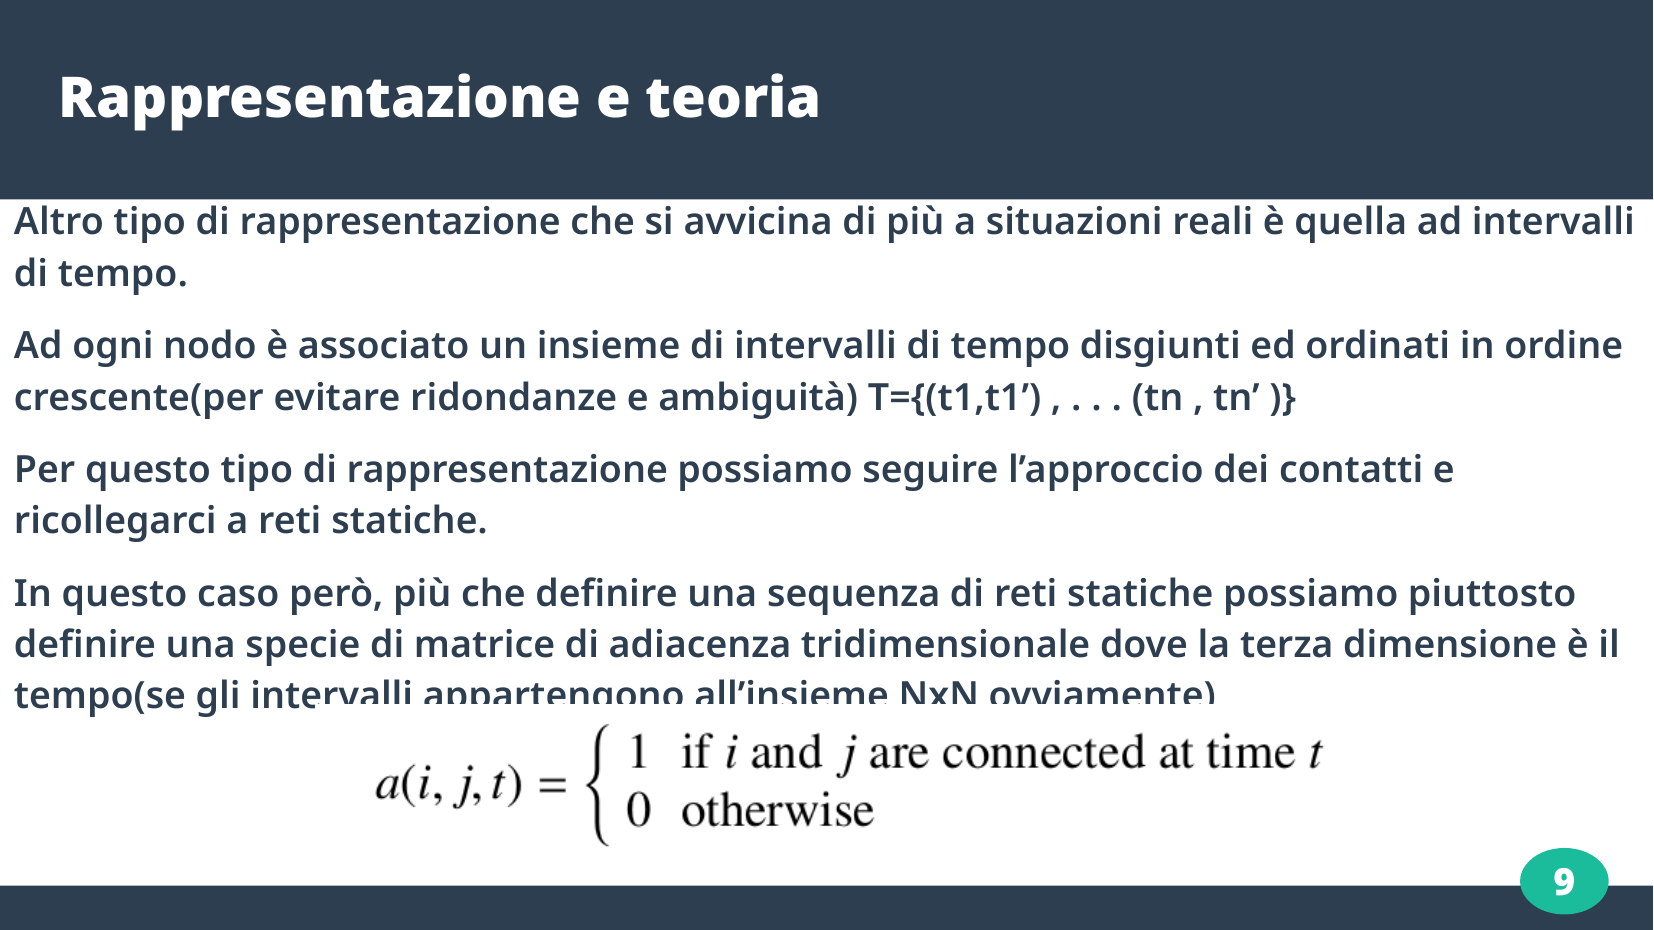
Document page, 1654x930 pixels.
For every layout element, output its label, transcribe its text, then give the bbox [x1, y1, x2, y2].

picture [315, 704, 1411, 874]
title Rappresentazione e teoria [58, 36, 1594, 155]
list Altro tipo di rappresentazione che si avvicina di più a situazioni reali è quella ad intervalli di tempo. Ad ogni nodo è associato un insieme di intervalli di tempo disgiunti ed ordinati in ordine crescente(per evitare ridondanze e ambiguità) T={(t1,t1’) , . . . (tn , tn’ )} Per questo tipo di rappresentazione possiamo seguire l’approccio dei contatti e ricollegarci a reti statiche. In questo caso però, più che definire una sequenza di reti statiche possiamo piuttosto definire una specie di matrice di adiacenza tridimensionale dove la terza dimensione è il tempo(se gli intervalli appartengono all’insieme NxN ovviamente) [13, 194, 1653, 751]
